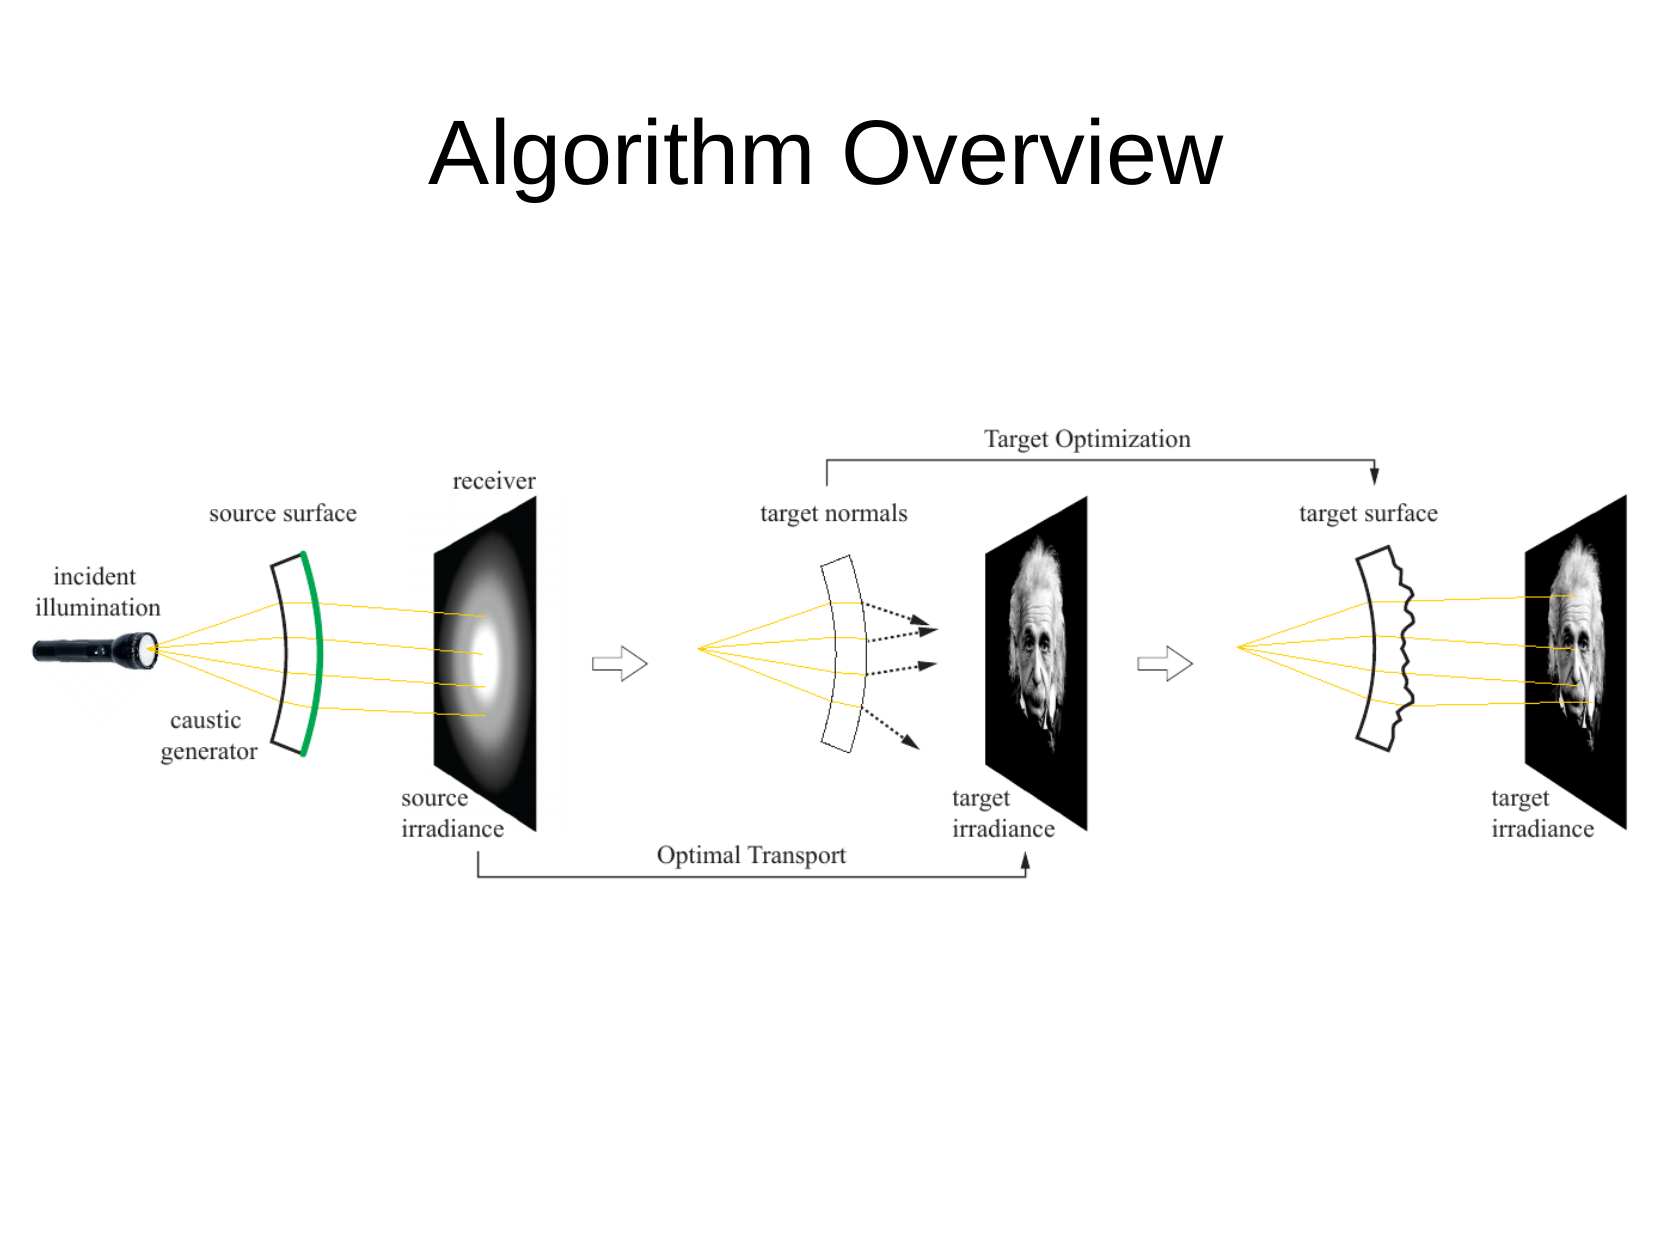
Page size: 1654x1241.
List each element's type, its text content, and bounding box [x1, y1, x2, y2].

picture [3, 404, 1654, 917]
title Algorithm Overview [82, 49, 1571, 257]
